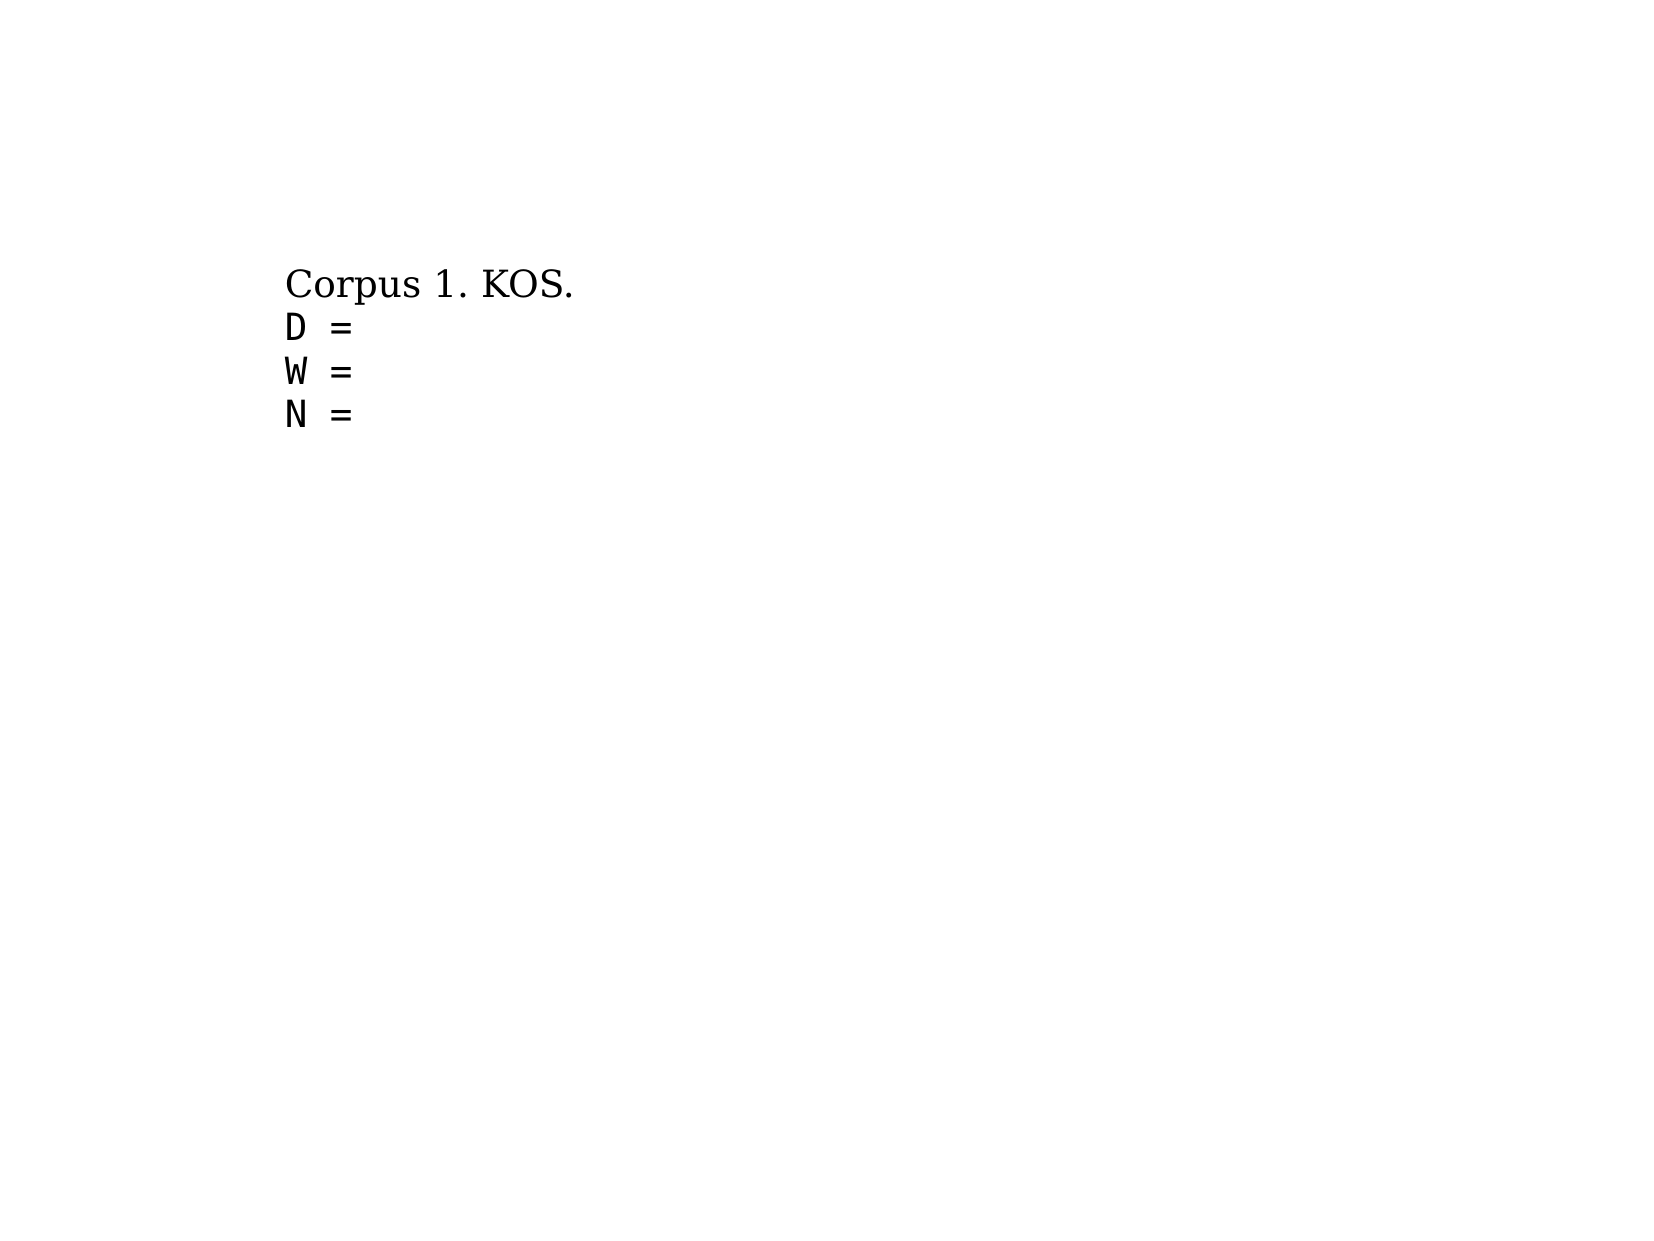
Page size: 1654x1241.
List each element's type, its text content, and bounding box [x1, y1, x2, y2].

text_box Corpus 1. KOS. D = W = N = [270, 255, 591, 444]
